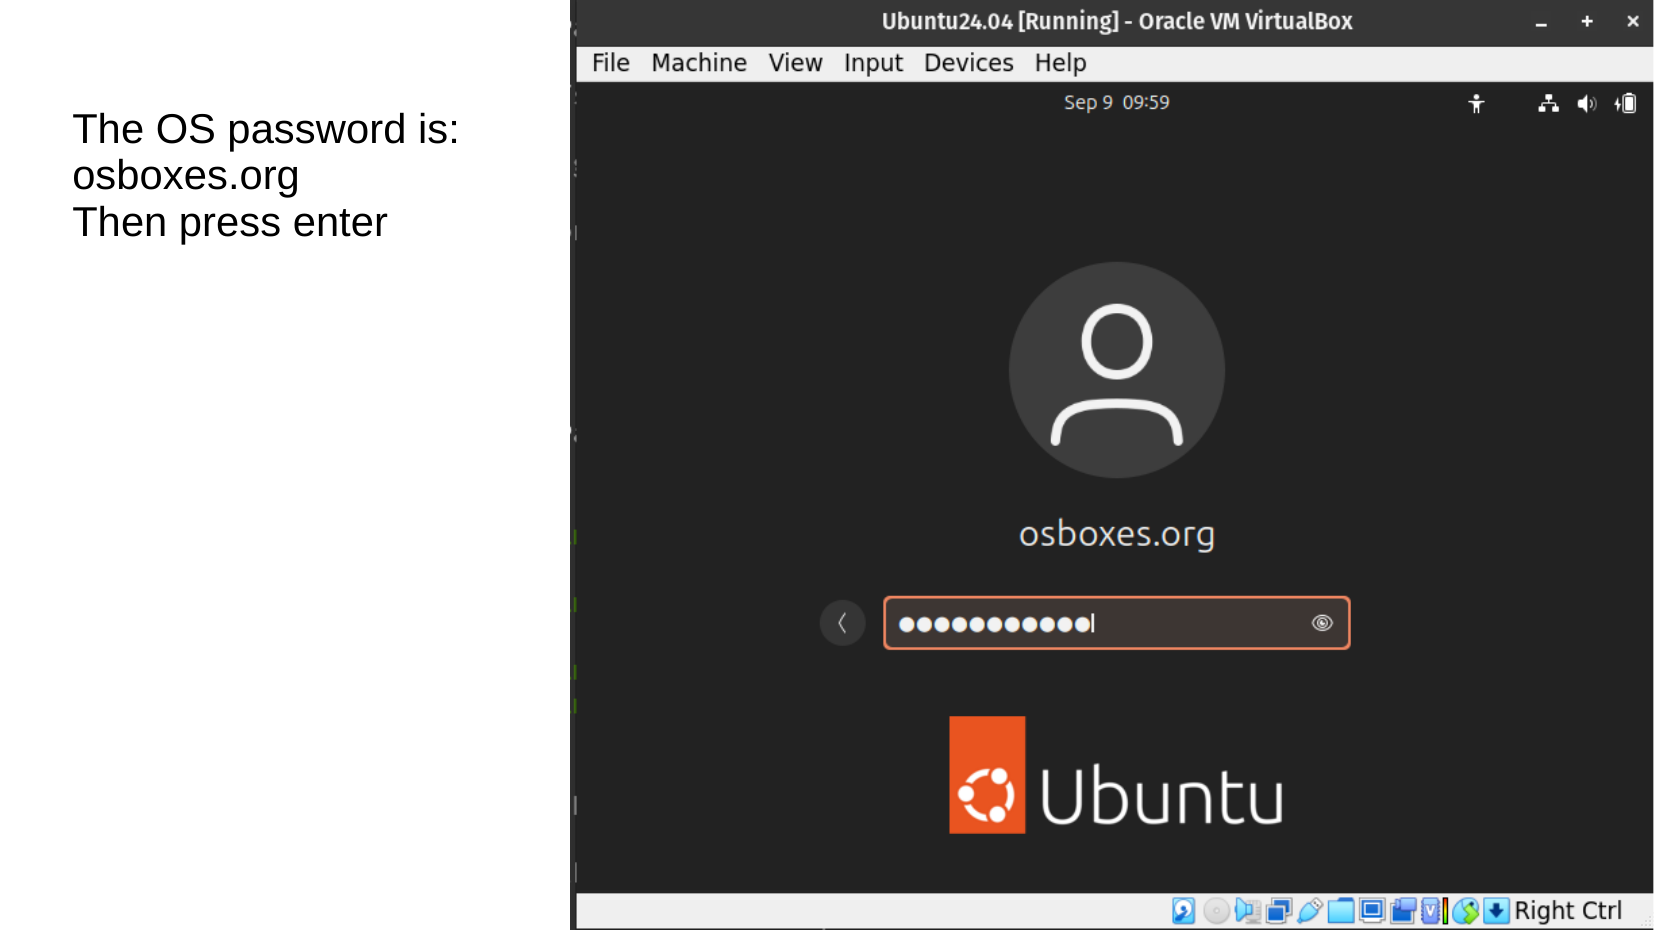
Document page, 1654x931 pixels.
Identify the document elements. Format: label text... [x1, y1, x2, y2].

picture [570, 0, 1654, 930]
text_box The OS password is: osboxes.org Then press enter [57, 98, 475, 253]
